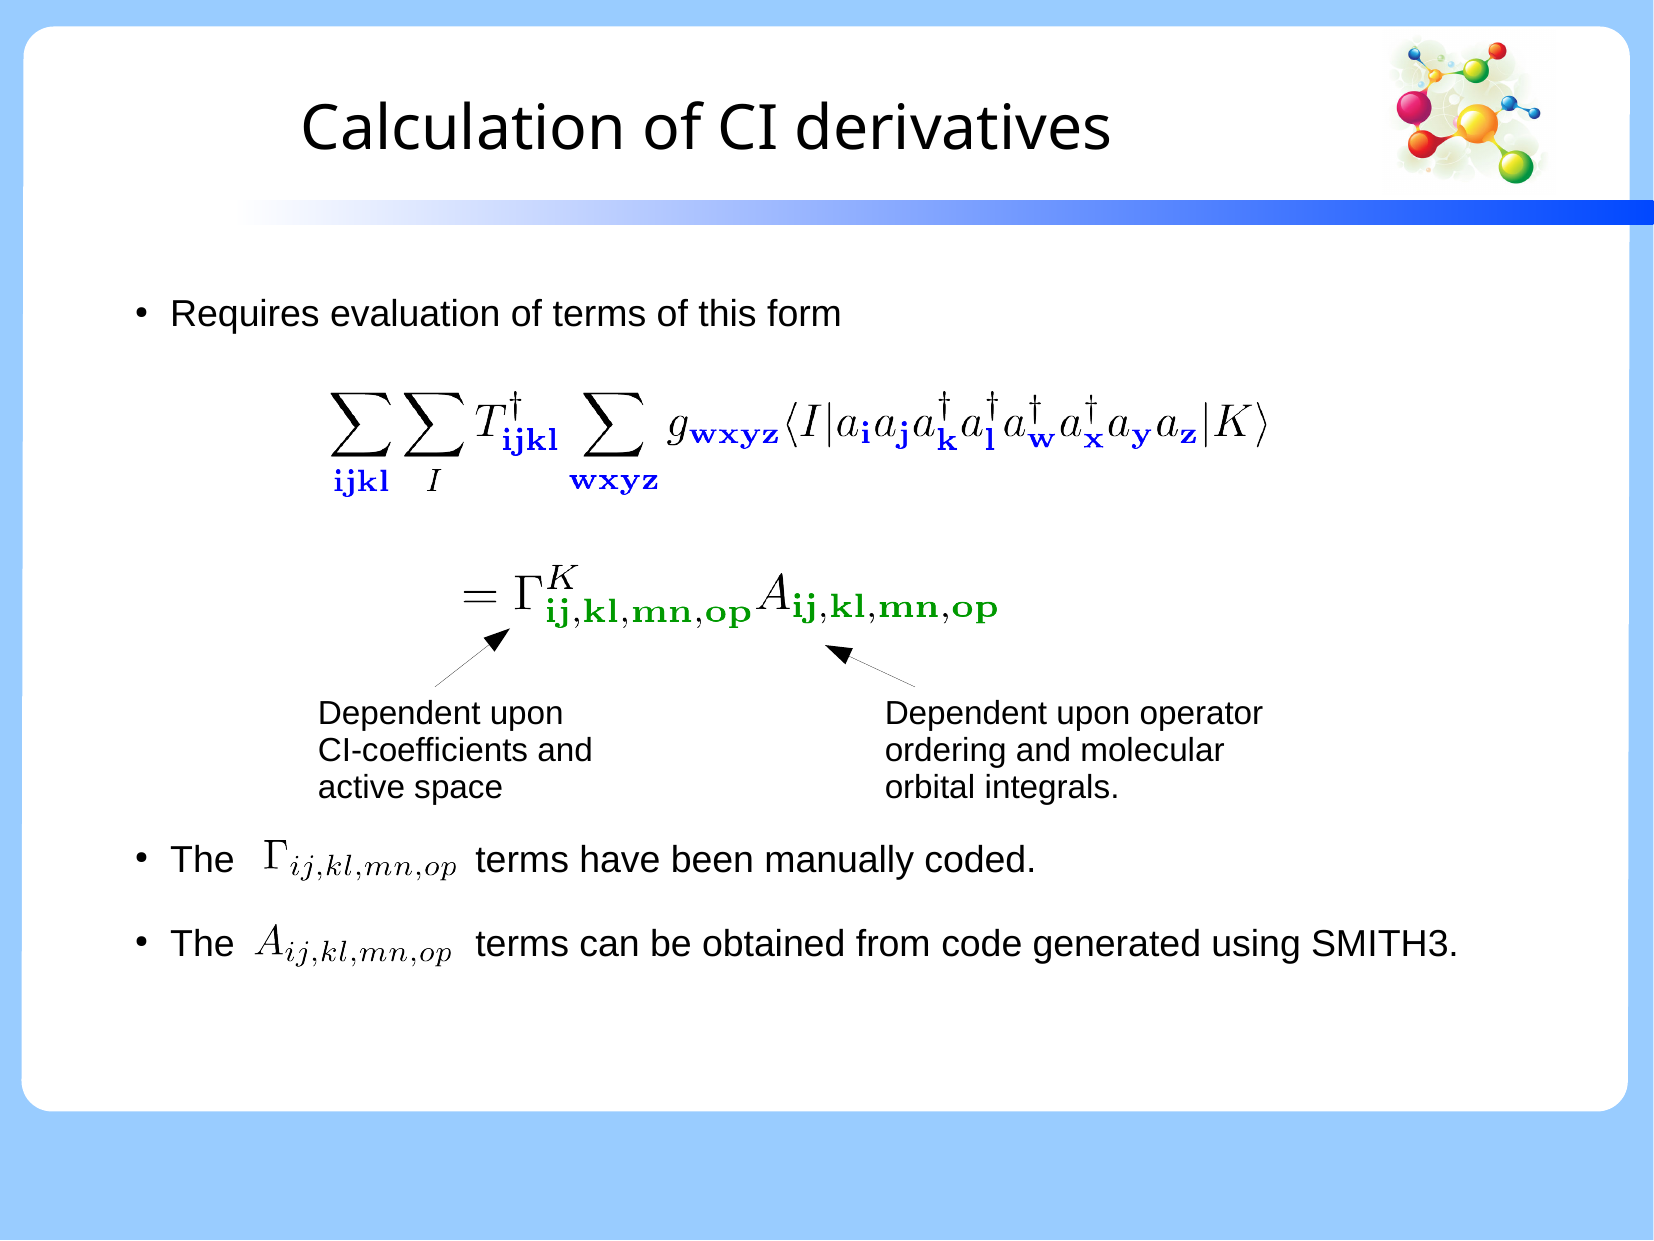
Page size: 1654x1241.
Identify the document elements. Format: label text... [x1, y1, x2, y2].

picture [254, 924, 451, 967]
text_box Requires evaluation of terms of this form The terms have been manually coded. The terms can be obtained from code generated using SMITH3. [120, 285, 1571, 1098]
list [82, 277, 1571, 1069]
table_cell [873, 201, 877, 224]
picture [1382, 29, 1556, 195]
picture [330, 391, 1267, 497]
title Calculation of CI derivatives [82, 49, 1332, 201]
table_cell [956, 201, 961, 224]
text_box Dependent upon CI-coefficients and active space [303, 686, 661, 850]
picture [264, 840, 456, 881]
picture [463, 564, 997, 628]
text_box Dependent upon operator ordering and molecular orbital integrals. [870, 686, 1336, 850]
